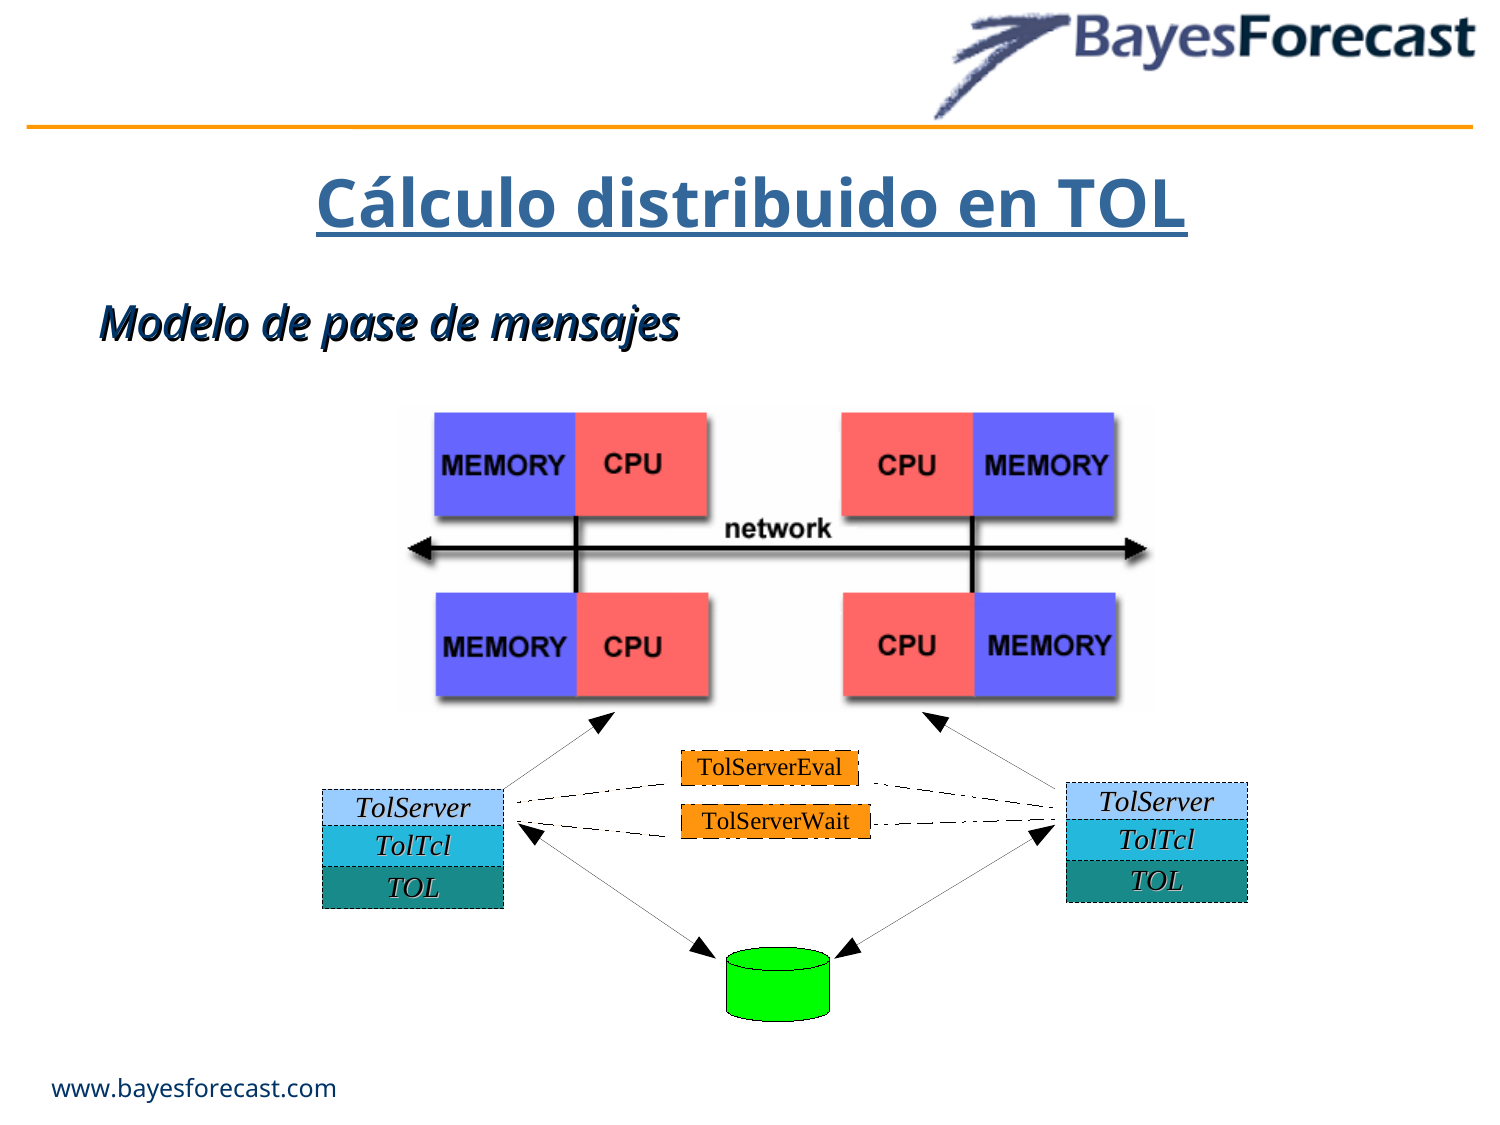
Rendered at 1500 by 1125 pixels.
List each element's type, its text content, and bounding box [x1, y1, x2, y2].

text_box TOL [322, 866, 504, 909]
picture [397, 405, 1155, 712]
text_box TolTcl [322, 825, 504, 866]
text_box Cálculo distribuido en TOL [3, 149, 1500, 253]
text_box Modelo de pase de mensajes [82, 283, 1412, 359]
text_box TolServer [1066, 782, 1248, 819]
text_box [726, 947, 830, 1022]
text_box TolServerWait [681, 804, 870, 838]
text_box TolServerEval [681, 751, 858, 785]
text_box TolTcl [1066, 819, 1248, 860]
text_box TOL [1066, 860, 1248, 903]
text_box TolServer [322, 789, 504, 825]
